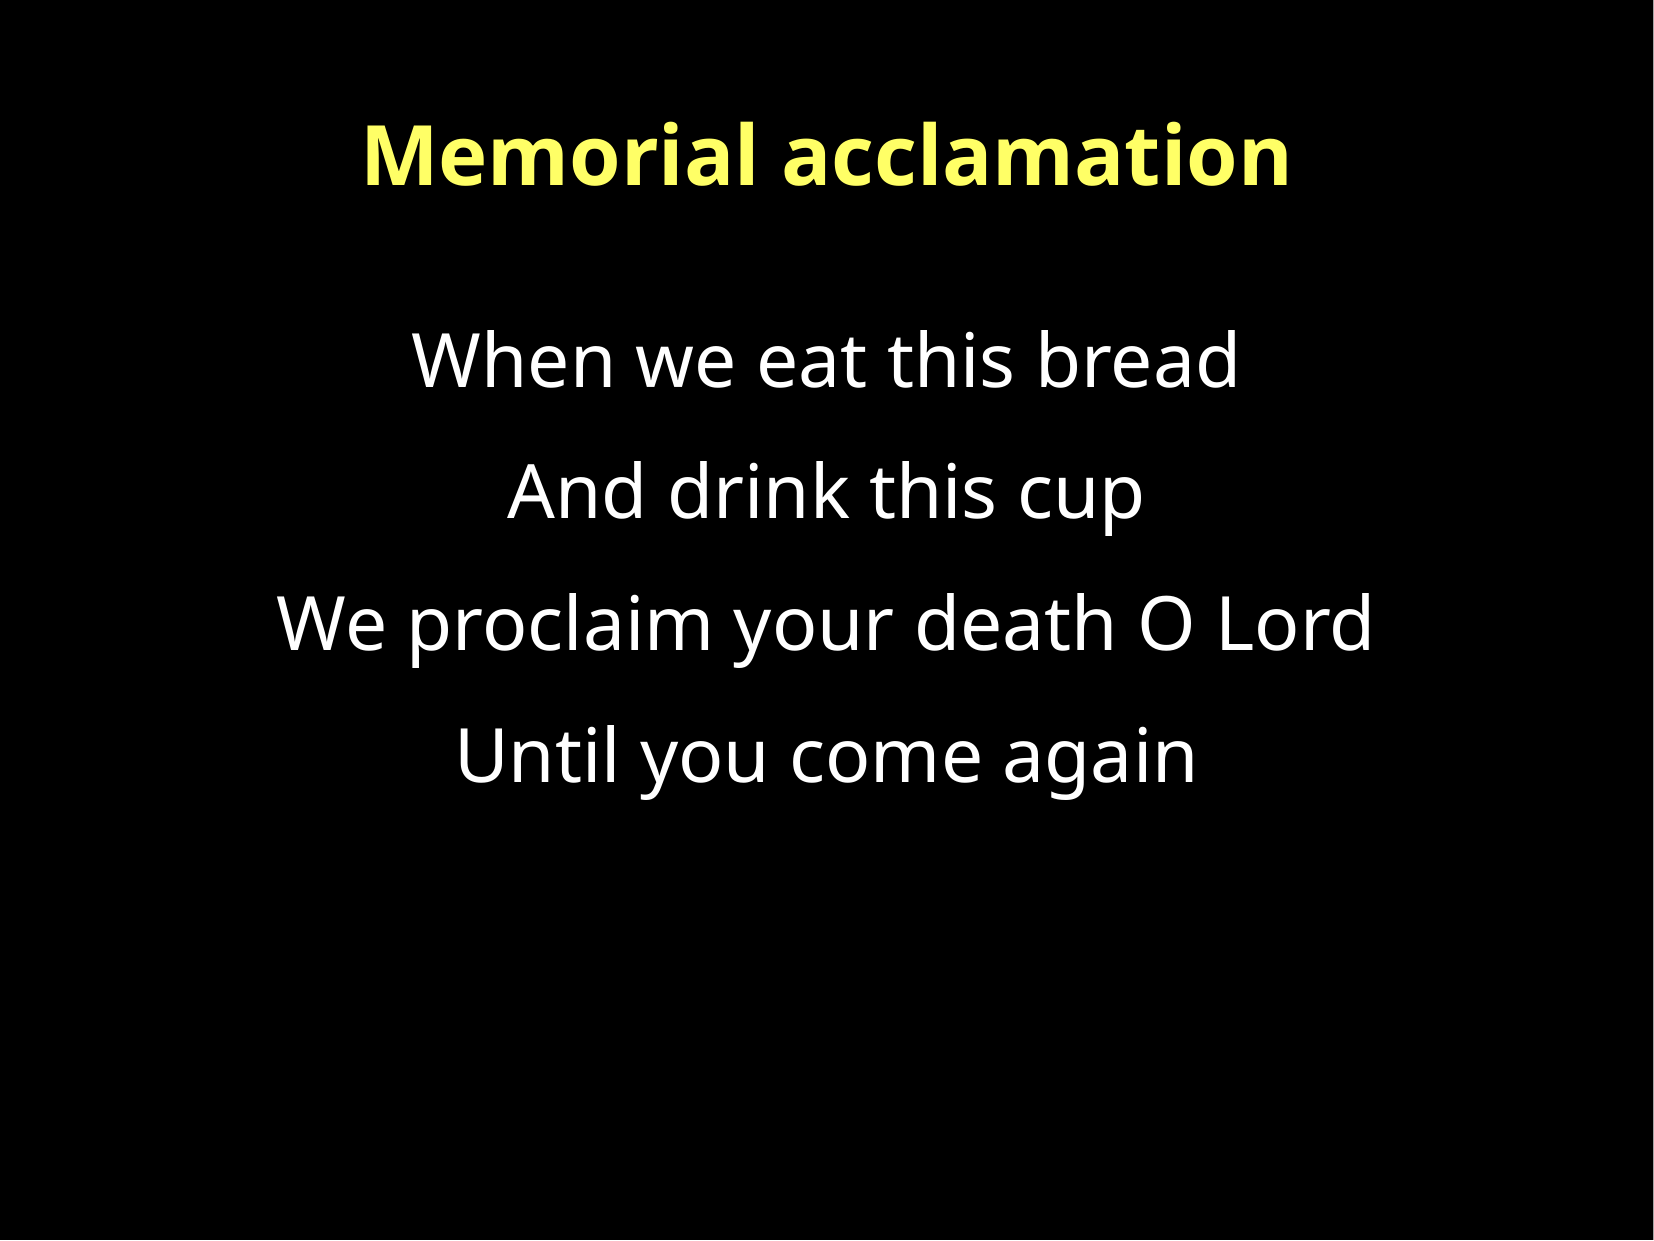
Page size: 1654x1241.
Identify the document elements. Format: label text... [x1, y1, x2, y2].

list When we eat this bread And drink this cup We proclaim your death O Lord Until you come again [0, 307, 1654, 1229]
title Memorial acclamation [82, 49, 1571, 257]
